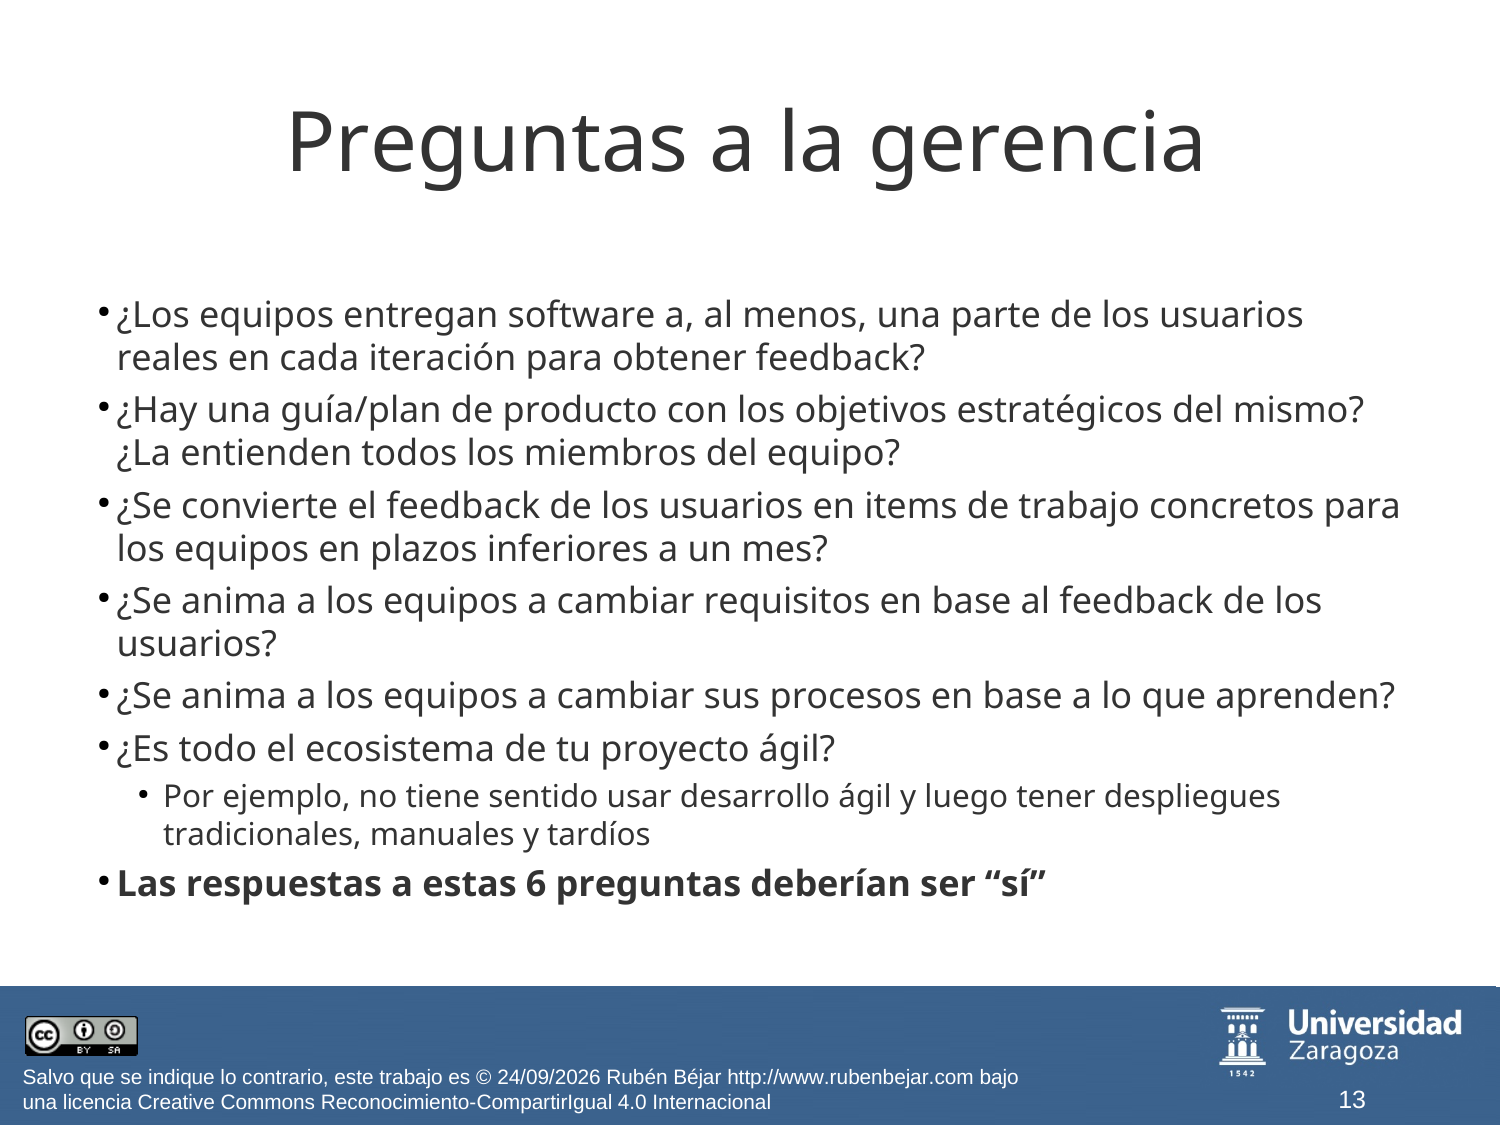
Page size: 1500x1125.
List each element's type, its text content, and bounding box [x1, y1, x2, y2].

title Preguntas a la gerencia [74, 20, 1420, 257]
picture [0, 986, 1500, 1125]
list ¿Los equipos entregan software a, al menos, una parte de los usuarios reales en cada iteración para obtener feedback? ¿Hay una guía/plan de producto con los objetivos estratégicos del mismo? ¿La entienden todos los miembros del equipo? ¿Se convierte el feedback de los usuarios en items de trabajo concretos para los equipos en plazos inferiores a un mes? ¿Se anima a los equipos a cambiar requisitos en base al feedback de los usuarios? ¿Se anima a los equipos a cambiar sus procesos en base a lo que aprenden? ¿Es todo el ecosistema de tu proyecto ágil? Por ejemplo, no tiene sentido usar desarrollo ágil y luego tener despliegues tradicionales, manuales y tardíos Las respuestas a estas 6 preguntas deberían ser “sí” [82, 283, 1418, 957]
